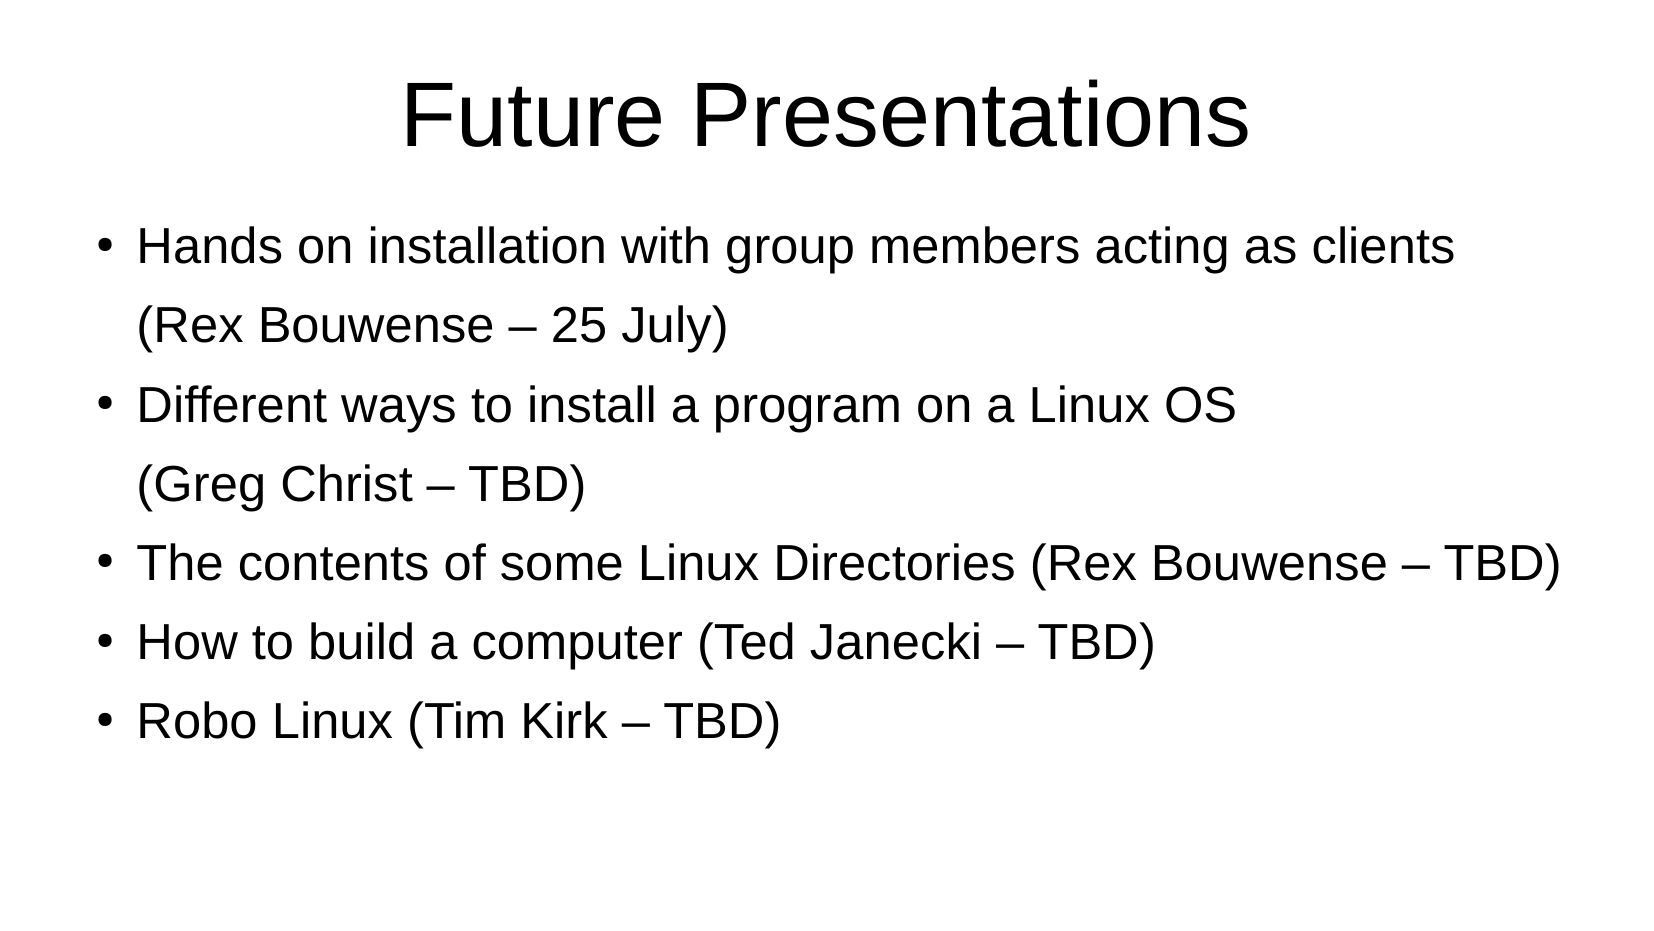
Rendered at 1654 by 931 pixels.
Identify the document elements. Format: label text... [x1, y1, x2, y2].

list Hands on installation with group members acting as clients (Rex Bouwense – 25 July) Different ways to install a program on a Linux OS (Greg Christ – TBD) The contents of some Linux Directories (Rex Bouwense – TBD) How to build a computer (Ted Janecki – TBD) Robo Linux (Tim Kirk – TBD) [82, 217, 1571, 758]
title Future Presentations [82, 37, 1571, 193]
